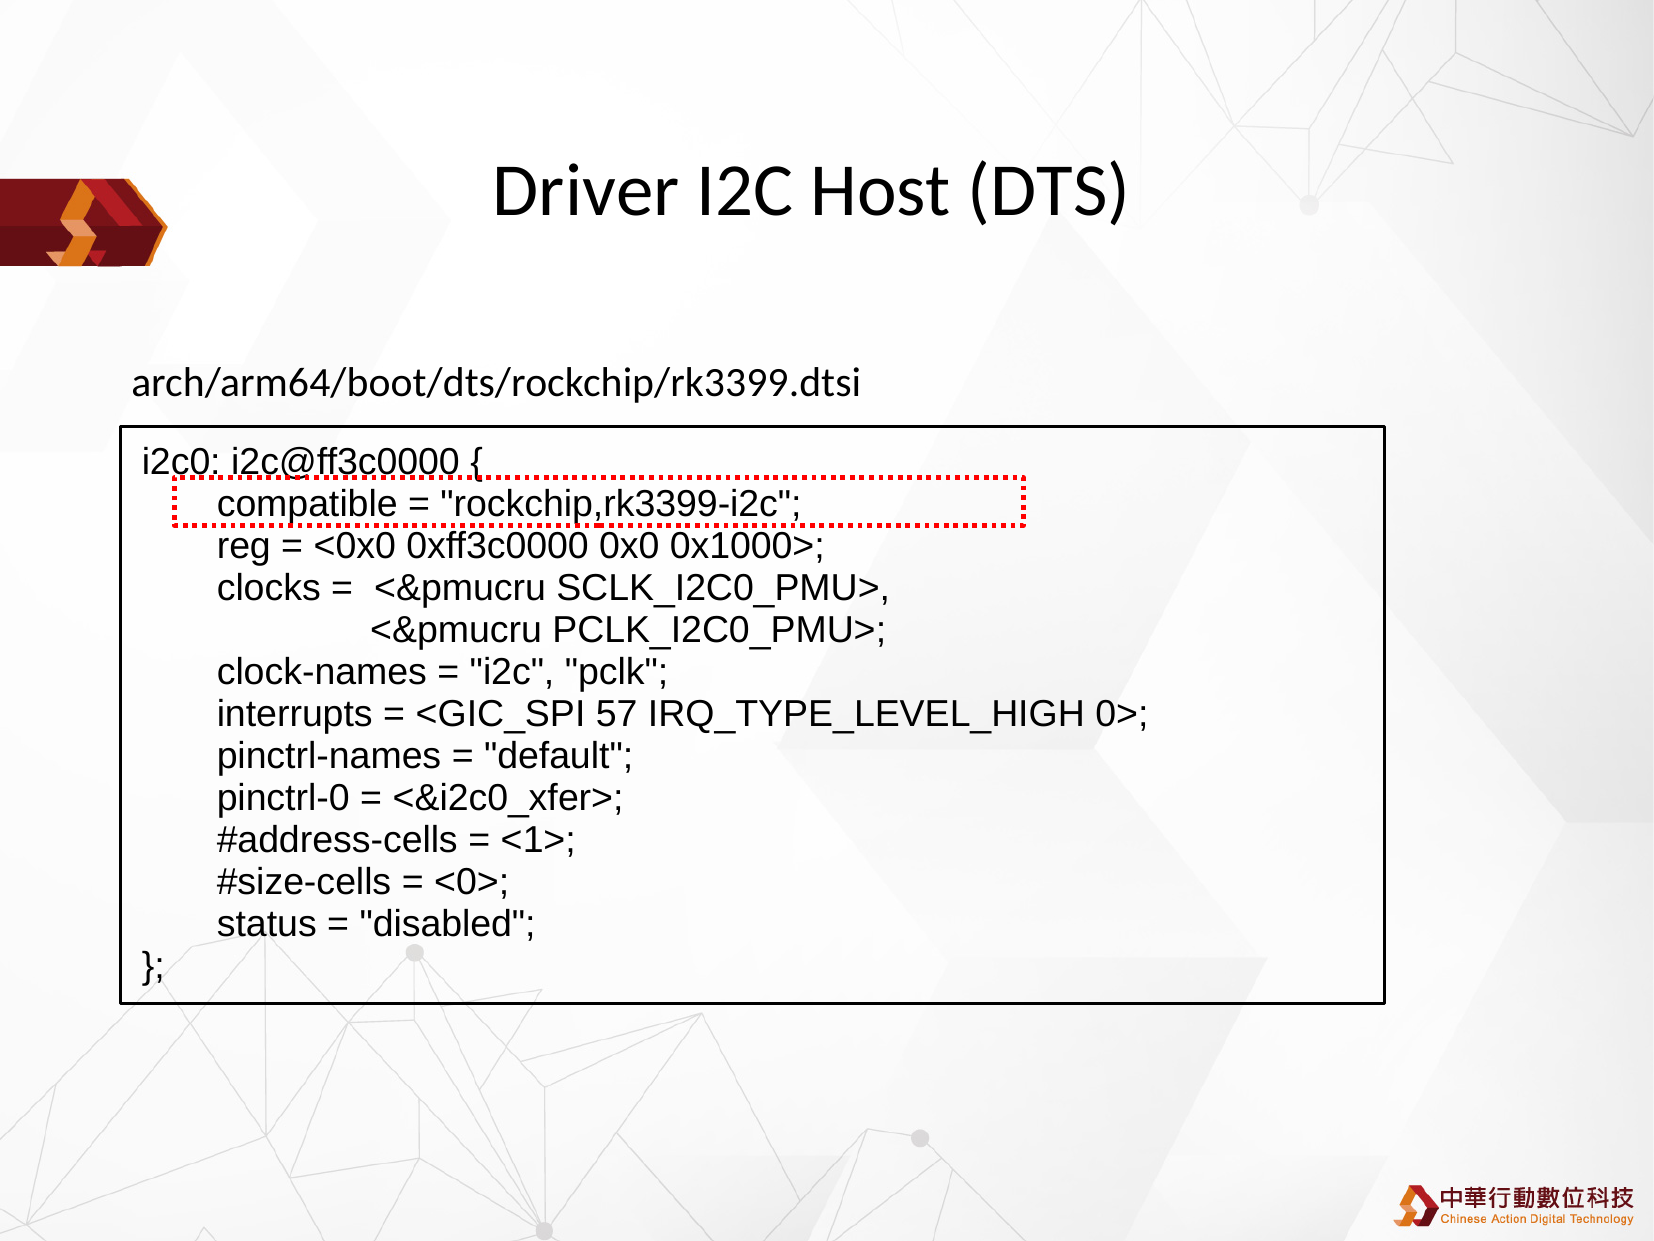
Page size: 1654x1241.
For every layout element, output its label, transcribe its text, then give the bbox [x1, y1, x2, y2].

text_box i2c0: i2c@ff3c0000 { compatible = "rockchip,rk3399-i2c"; reg = <0x0 0xff3c0000 0x0 0x1000>; clocks = <&pmucru SCLK_I2C0_PMU>, <&pmucru PCLK_I2C0_PMU>; clock-names = "i2c", "pclk"; interrupts = <GIC_SPI 57 IRQ_TYPE_LEVEL_HIGH 0>; pinctrl-names = "default"; pinctrl-0 = <&i2c0_xfer>; #address-cells = <1>; #size-cells = <0>; status = "disabled"; }; [52, 433, 1417, 1036]
text_box arch/arm64/boot/dts/rockchip/rk3399.dtsi [122, 428, 1383, 434]
picture [0, 0, 1654, 1241]
text_box arch/arm64/boot/dts/rockchip/rk3399.dtsi [107, 357, 1417, 434]
title Driver I2C Host (DTS) [118, 112, 1506, 281]
text_box i2c0: i2c@ff3c0000 { compatible = "rockchip,rk3399-i2c"; reg = <0x0 0xff3c0000 0x0 0x1000>; clocks = <&pmucru SCLK_I2C0_PMU>, <&pmucru PCLK_I2C0_PMU>; clock-names = "i2c", "pclk"; interrupts = <GIC_SPI 57 IRQ_TYPE_LEVEL_HIGH 0>; pinctrl-names = "default"; pinctrl-0 = <&i2c0_xfer>; #address-cells = <1>; #size-cells = <0>; status = "disabled"; }; [122, 434, 1383, 1002]
